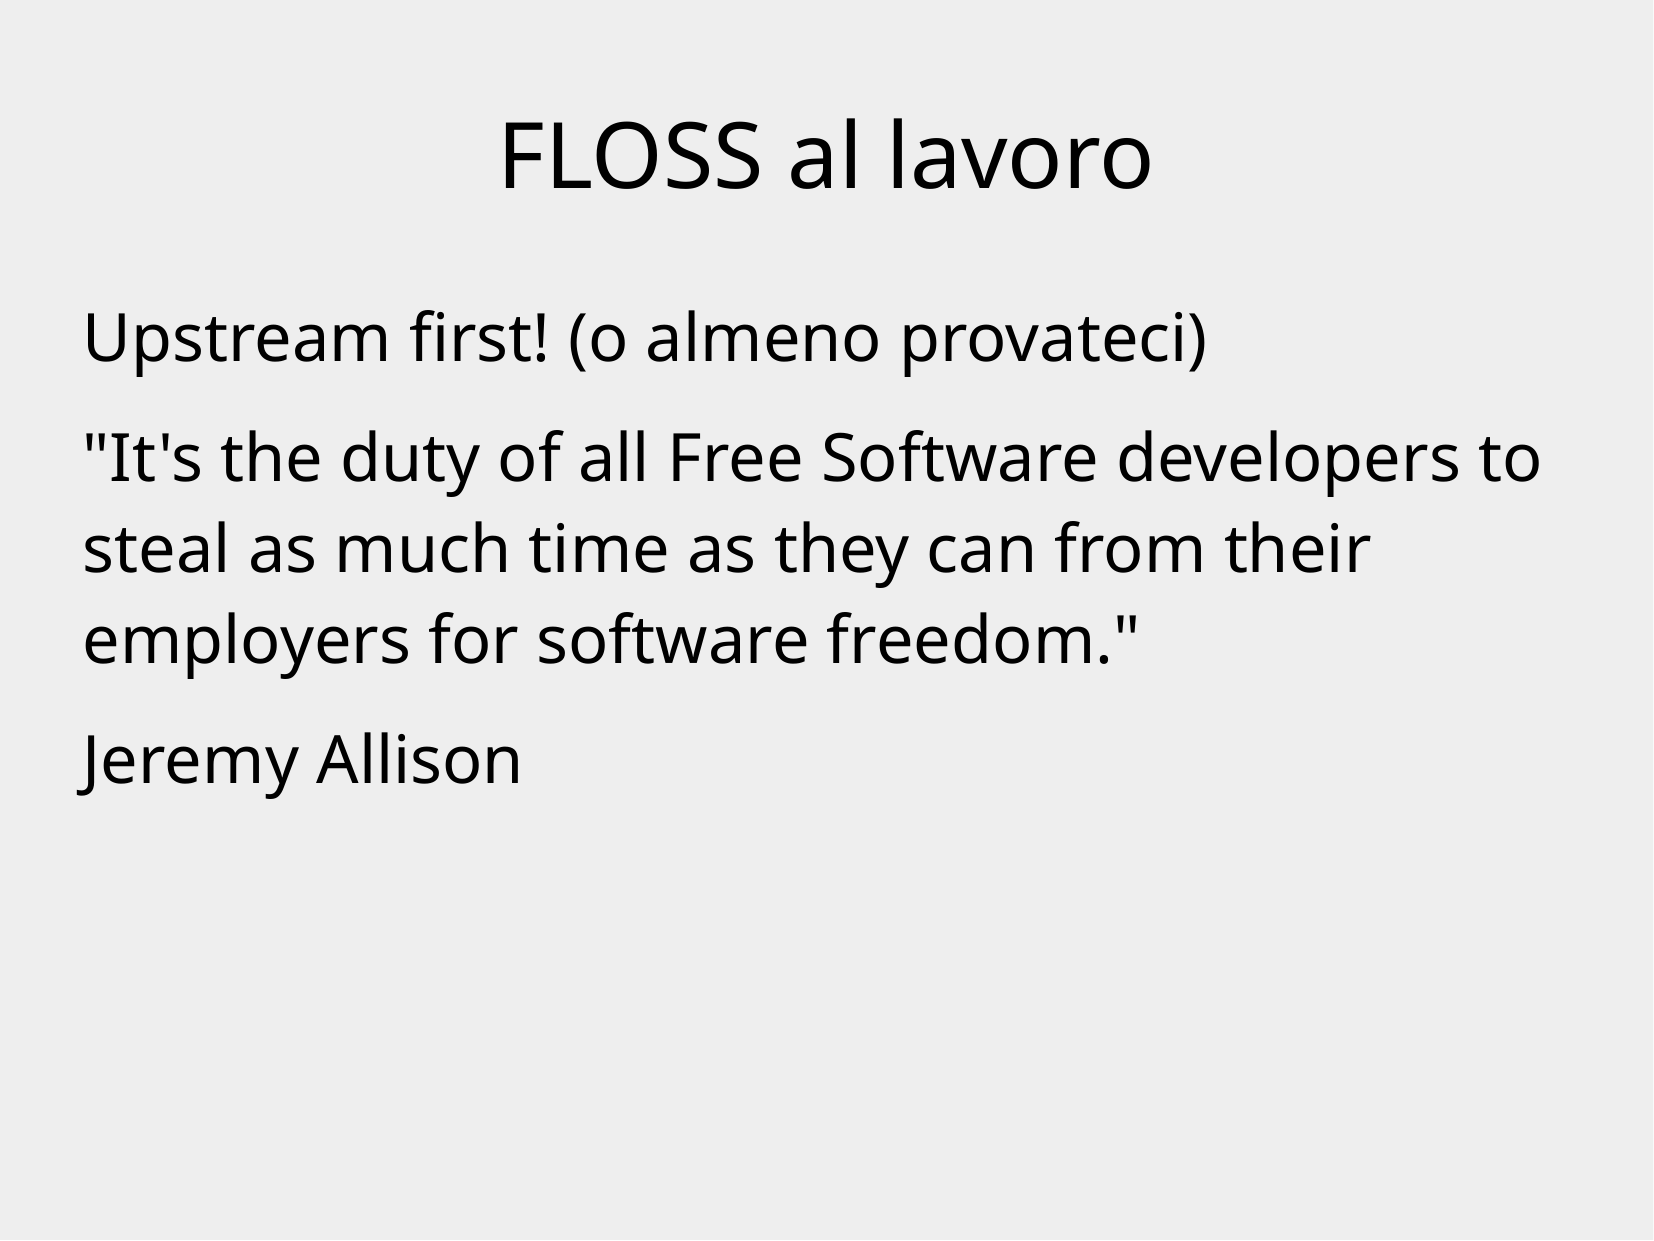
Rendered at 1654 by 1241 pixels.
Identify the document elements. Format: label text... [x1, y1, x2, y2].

title FLOSS al lavoro [82, 49, 1571, 257]
list Upstream first! (o almeno provateci) "It's the duty of all Free Software developers to steal as much time as they can from their employers for software freedom." Jeremy Allison [82, 290, 1571, 1010]
